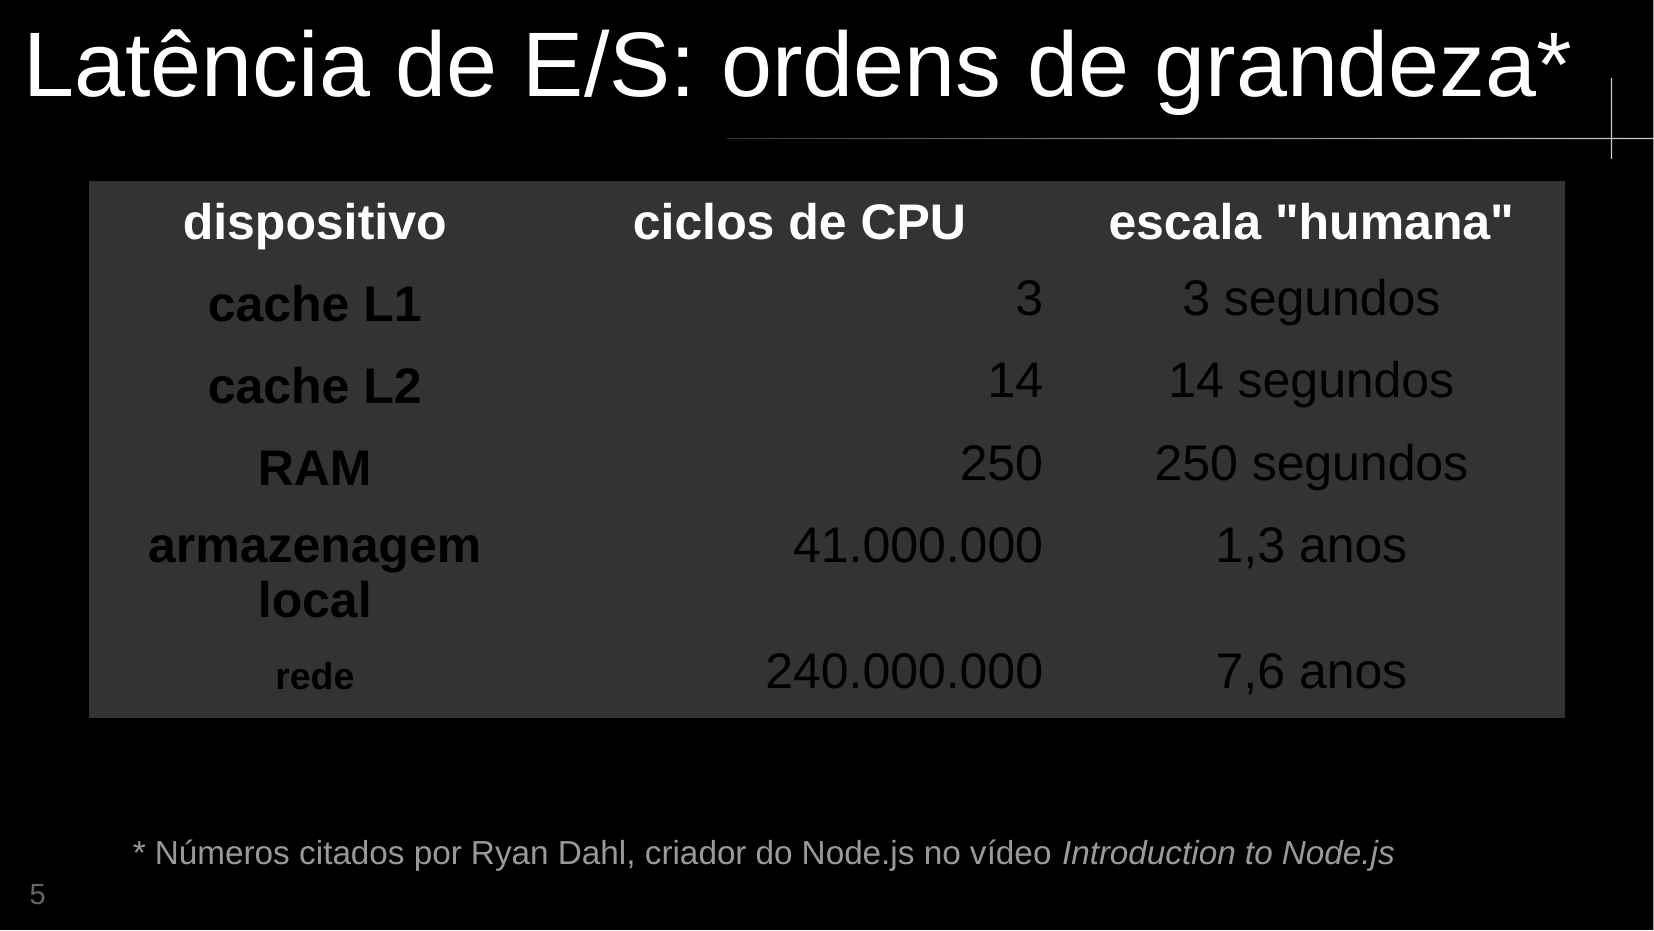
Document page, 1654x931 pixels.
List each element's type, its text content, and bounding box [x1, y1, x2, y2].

table_cell 240.000.000 [541, 636, 1058, 718]
table_cell 250 segundos [1058, 427, 1565, 510]
table_cell 3 [541, 263, 1058, 345]
table_header dispositivo [89, 181, 541, 263]
table_cell 7,6 anos [1058, 636, 1565, 718]
table_cell 14 segundos [1058, 345, 1565, 427]
table_header ciclos de CPU [541, 181, 1058, 263]
table_cell 41.000.000 [541, 510, 1058, 636]
table_cell cache L1 [89, 263, 541, 345]
table_cell 3 segundos [1058, 263, 1565, 345]
table_cell 1,3 anos [1058, 510, 1565, 636]
table_cell 14 [541, 345, 1058, 427]
table_header escala "humana" [1058, 181, 1565, 263]
table_cell armazenagem local [89, 510, 541, 636]
text_box * Números citados por Ryan Dahl, criador do Node.js no vídeo Introduction to Node.js [118, 826, 1625, 879]
table_cell 250 [541, 427, 1058, 510]
table_cell RAM [89, 427, 541, 510]
title Latência de E/S: ordens de grandeza* [23, 11, 1589, 119]
table_cell cache L2 [89, 345, 541, 427]
table_cell rede [89, 636, 541, 718]
